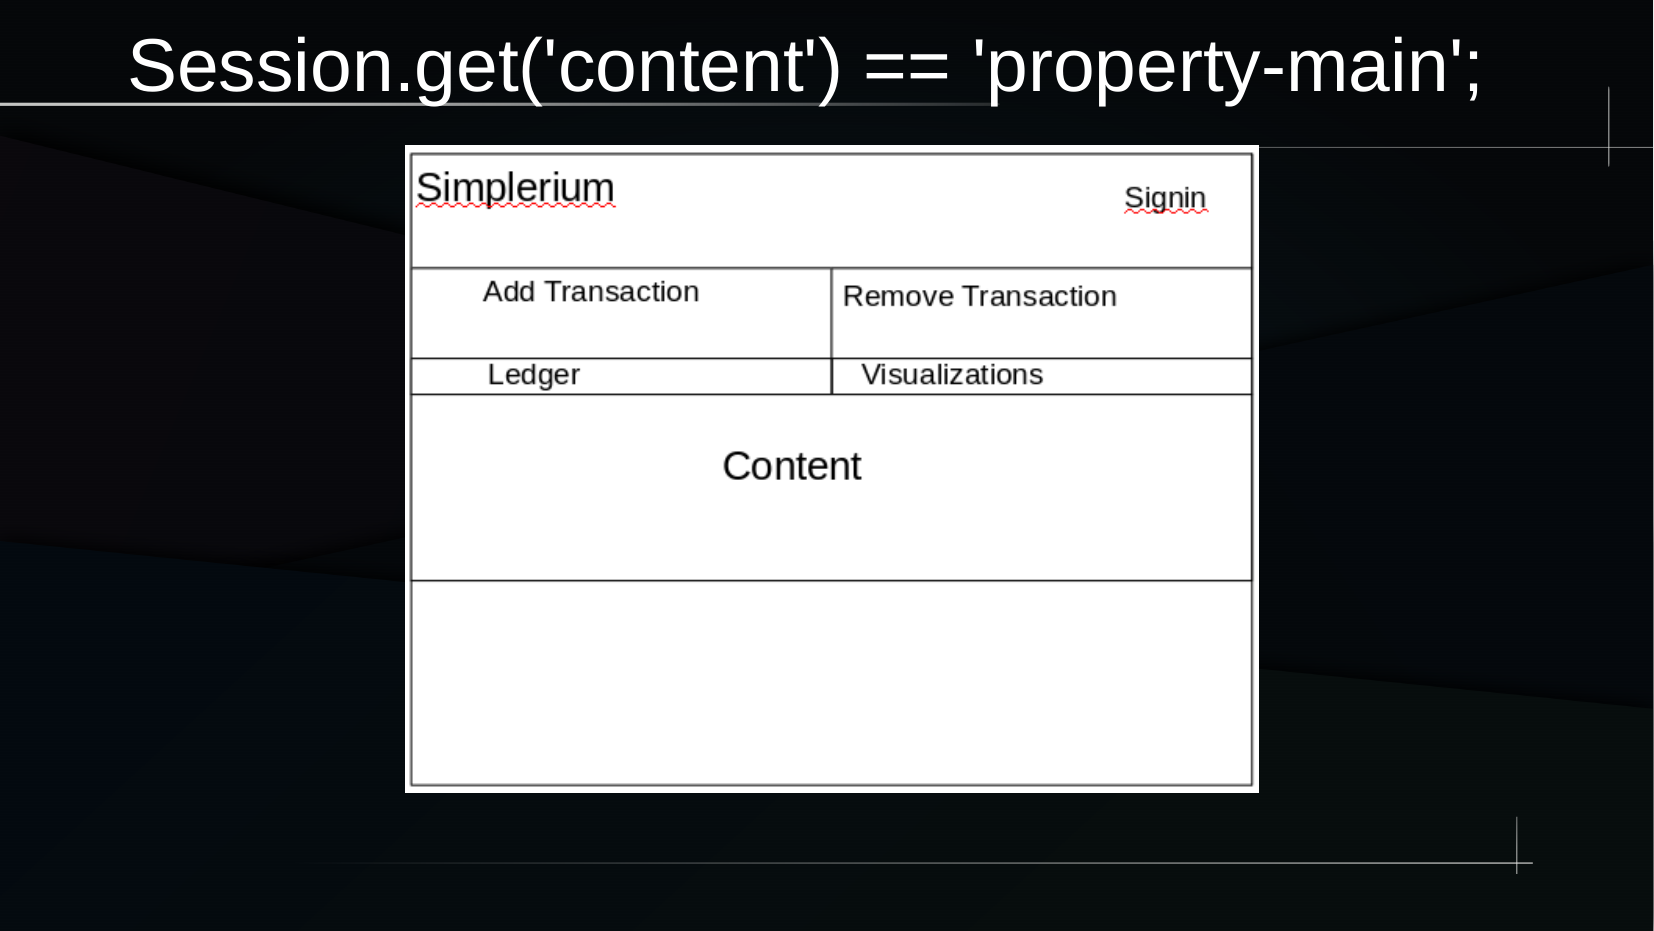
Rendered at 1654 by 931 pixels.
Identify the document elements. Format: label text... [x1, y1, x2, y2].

picture [0, 0, 1654, 931]
title Session.get('content') == 'property-main'; [23, 11, 1589, 119]
